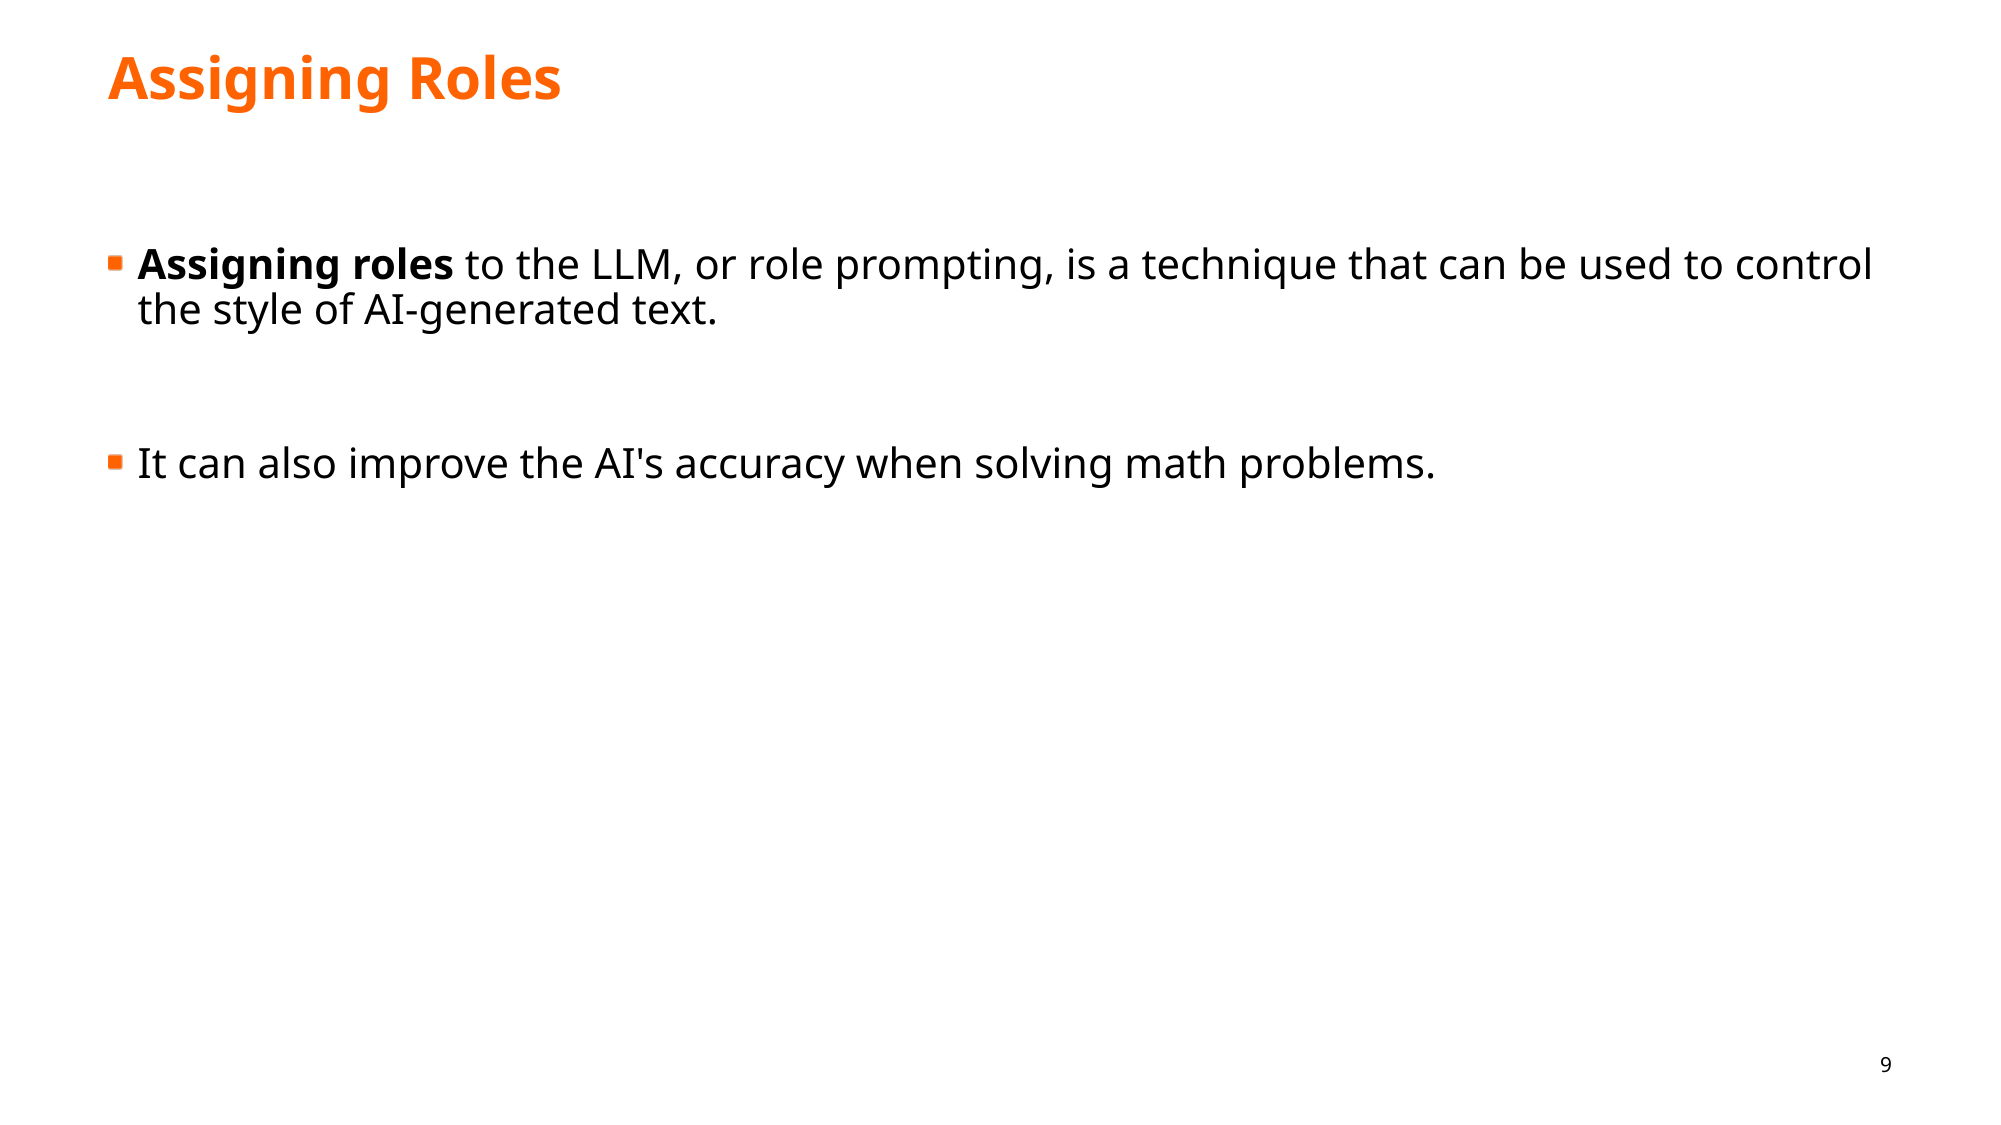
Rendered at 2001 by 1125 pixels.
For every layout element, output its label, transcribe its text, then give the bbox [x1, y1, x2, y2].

title Assigning Roles [108, 53, 1893, 187]
list Assigning roles to the LLM, or role prompting, is a technique that can be used to control the style of AI-generated text. It can also improve the AI's accuracy when solving math problems. [108, 187, 1893, 1017]
slide_number <number> [1810, 1050, 1892, 1082]
